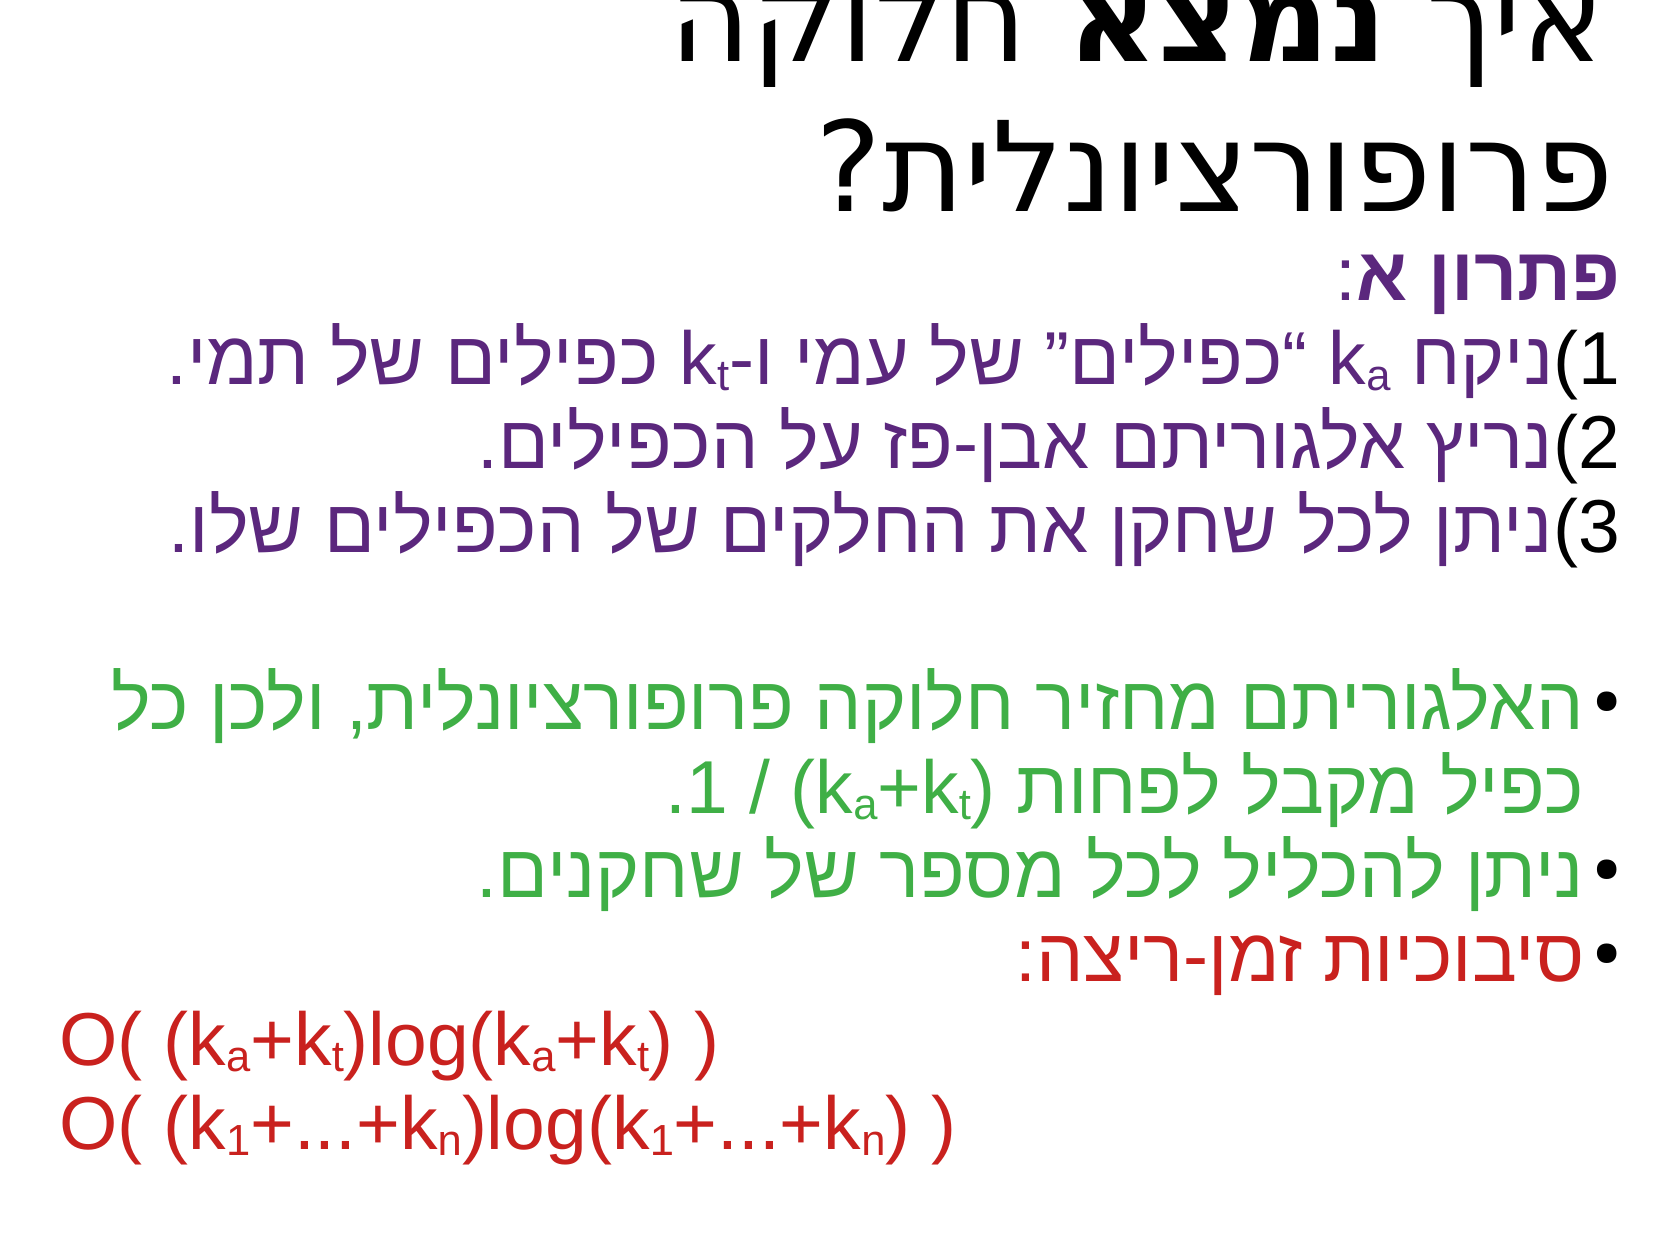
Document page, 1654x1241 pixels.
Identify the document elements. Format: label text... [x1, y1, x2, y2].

text_box פתרון א: ניקח ka “כפילים” של עמי ו-kt כפילים של תמי. נריץ אלגוריתם אבן-פז על הכפילים. ניתן לכל שחקן את החלקים של הכפילים שלו. האלגוריתם מחזיר חלוקה פרופורציונלית, ולכן כל כפיל מקבל לפחות (ka+kt) / 1. ניתן להכליל לכל מספר של שחקנים. סיבוכיות זמן-ריצה: O( (ka+kt)log(ka+kt) ) O( (k1+...+kn)log(k1+...+kn) ) [45, 225, 1636, 1173]
title איך נמצא חלוקה פרופורציונלית? [30, 6, 1654, 166]
